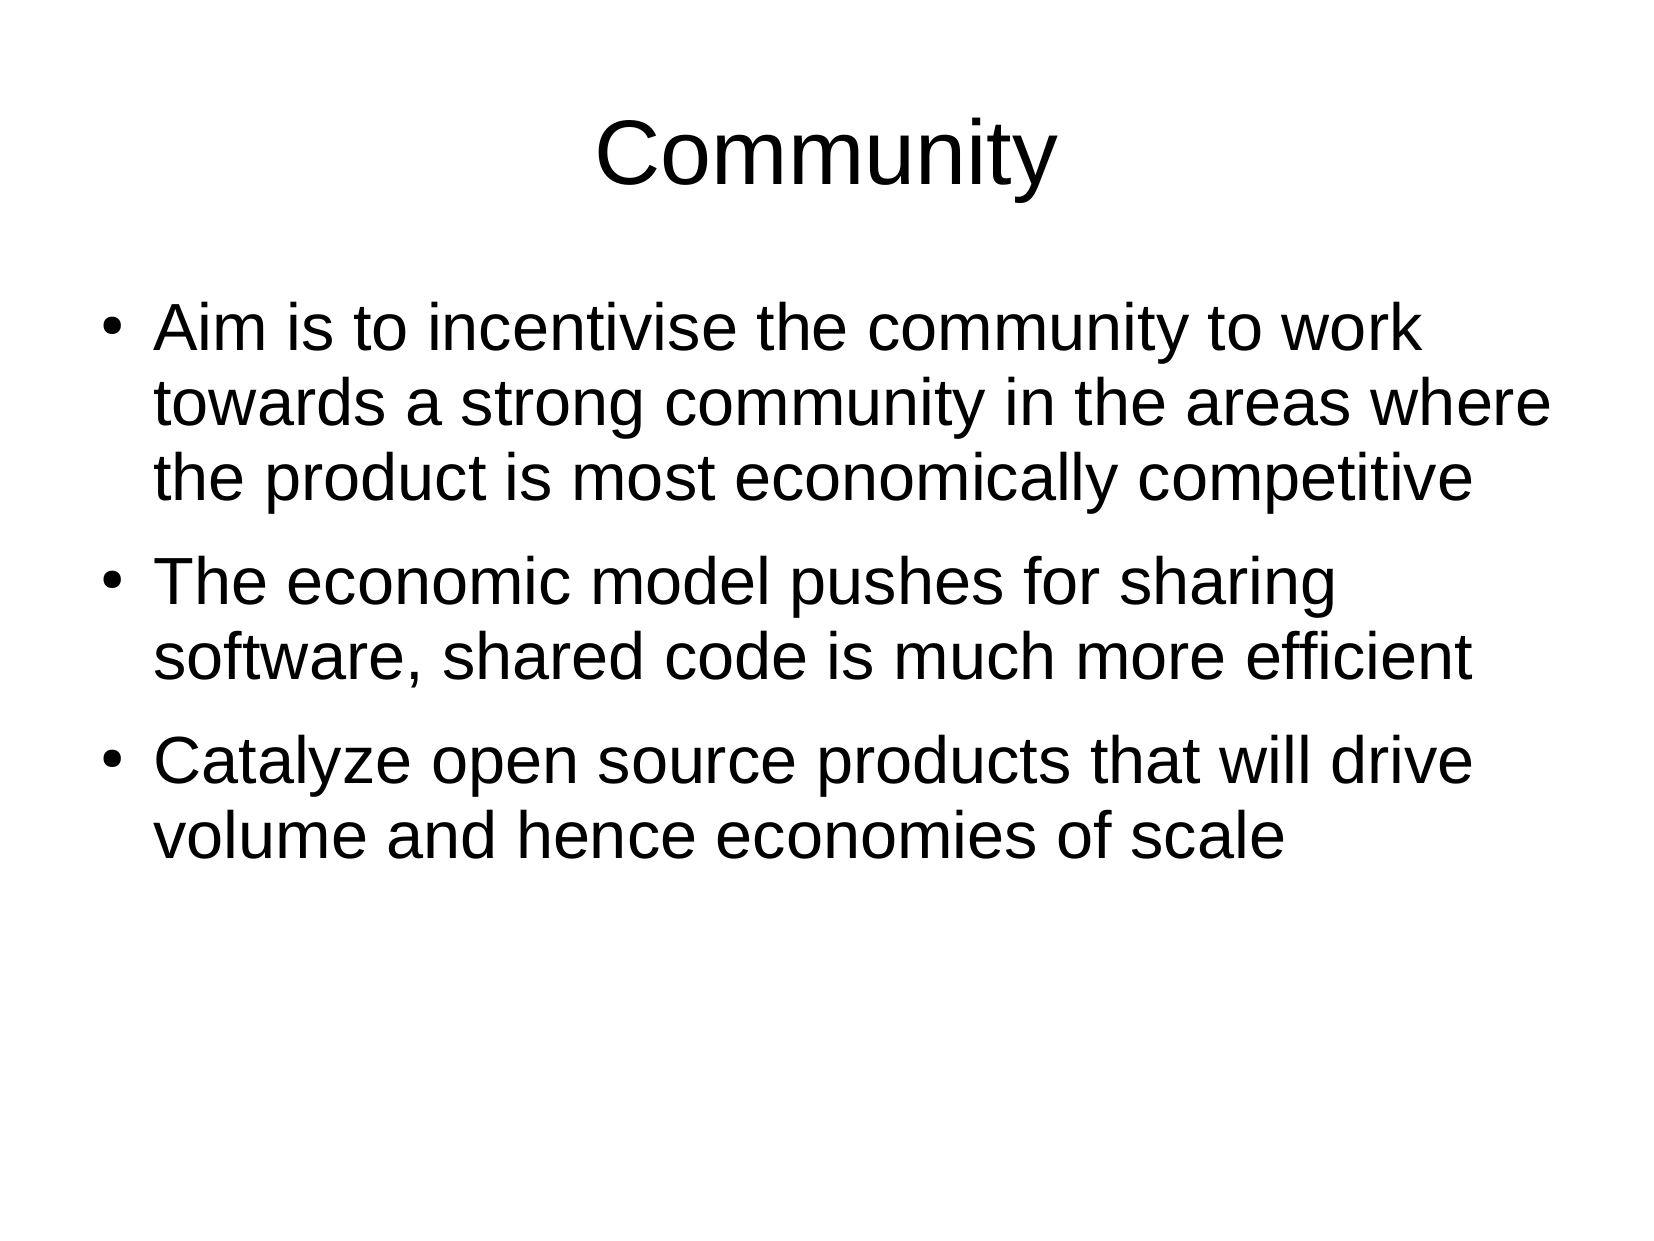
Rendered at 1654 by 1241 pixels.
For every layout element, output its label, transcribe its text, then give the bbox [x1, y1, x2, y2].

title Community [82, 49, 1571, 257]
list Aim is to incentivise the community to work towards a strong community in the areas where the product is most economically competitive The economic model pushes for sharing software, shared code is much more efficient Catalyze open source products that will drive volume and hence economies of scale [82, 290, 1571, 1109]
